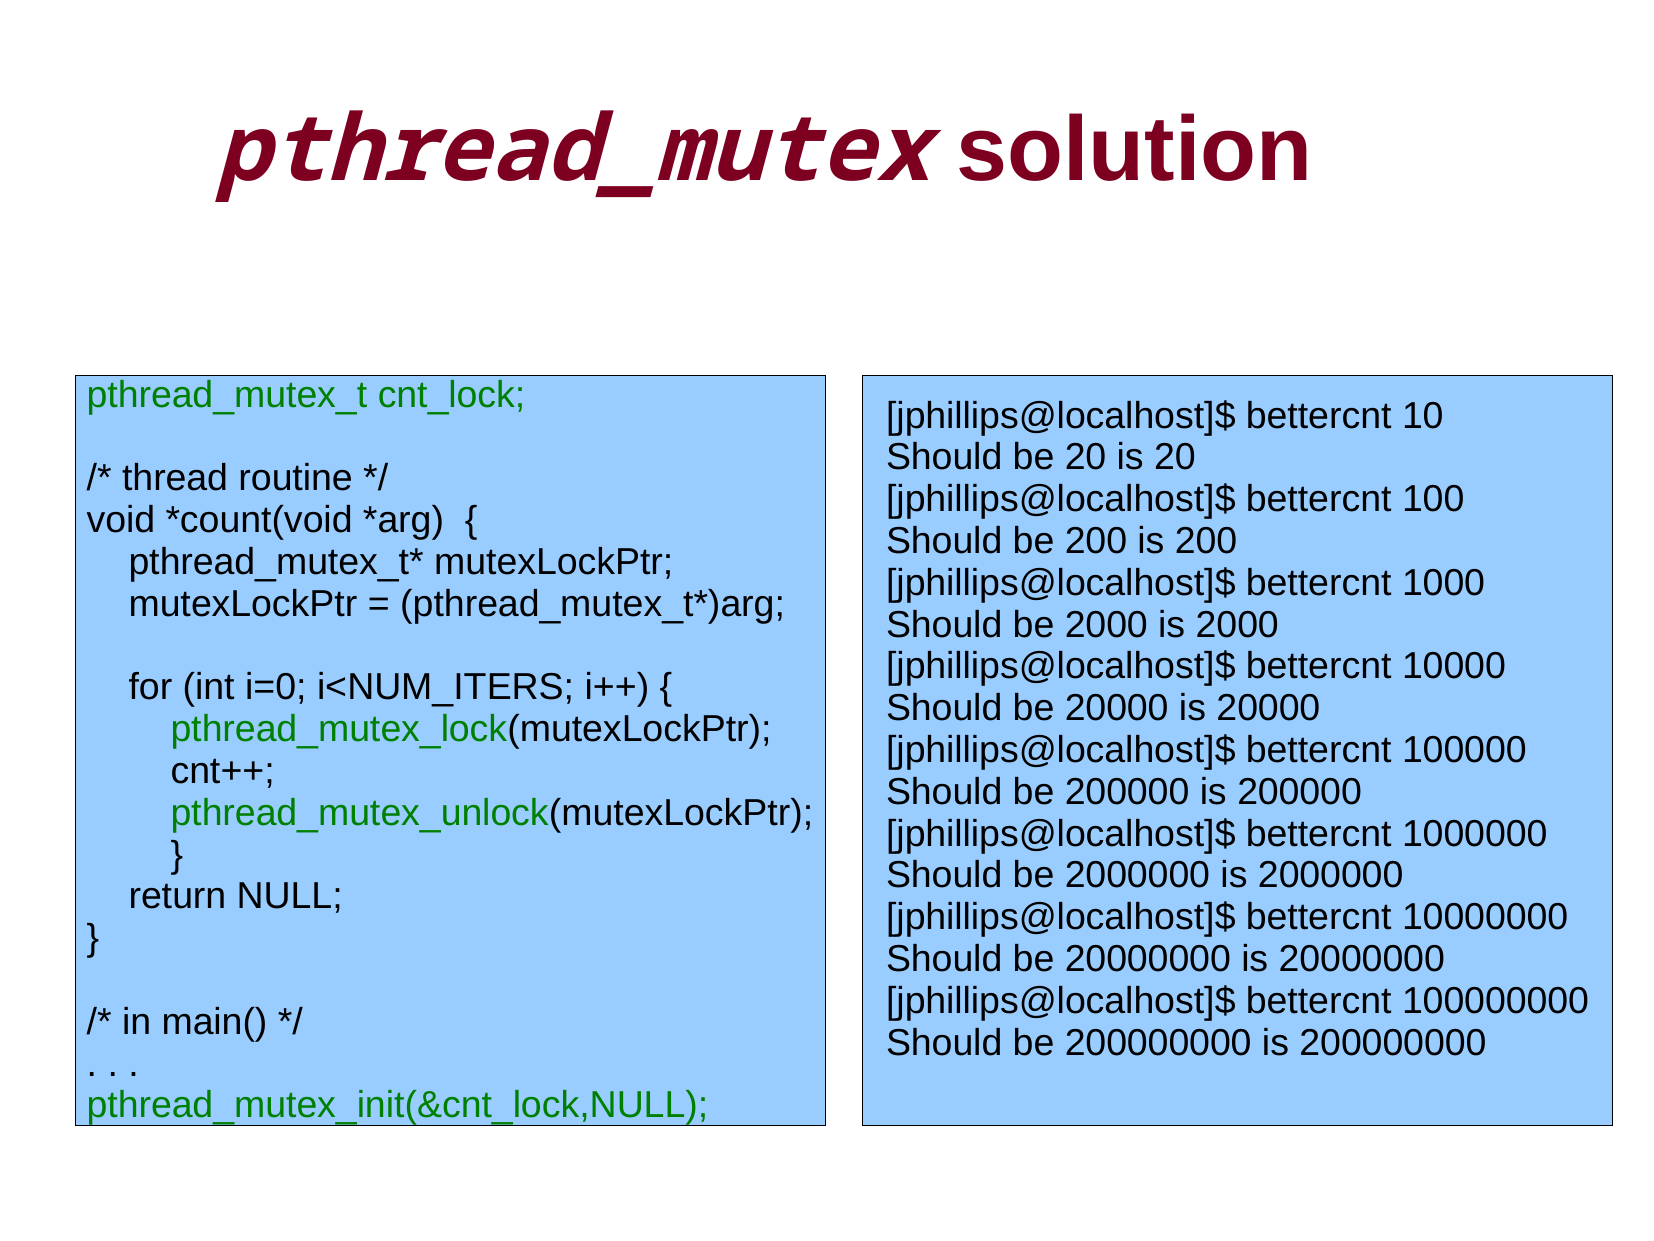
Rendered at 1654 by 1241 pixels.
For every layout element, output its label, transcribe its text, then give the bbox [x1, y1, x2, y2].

picture [0, 0, 1654, 1241]
title pthread_mutex solution [118, 48, 1411, 253]
text_box pthread_mutex_t cnt_lock; /* thread routine */ void *count(void *arg) { pthread_mutex_t* mutexLockPtr; mutexLockPtr = (pthread_mutex_t*)arg; for (int i=0; i<NUM_ITERS; i++) { pthread_mutex_lock(mutexLockPtr); cnt++; pthread_mutex_unlock(mutexLockPtr); } return NULL; } /* in main() */ . . . pthread_mutex_init(&cnt_lock,NULL); [75, 375, 826, 1126]
text_box [jphillips@localhost]$ bettercnt 10 Should be 20 is 20 [jphillips@localhost]$ bettercnt 100 Should be 200 is 200 [jphillips@localhost]$ bettercnt 1000 Should be 2000 is 2000 [jphillips@localhost]$ bettercnt 10000 Should be 20000 is 20000 [jphillips@localhost]$ bettercnt 100000 Should be 200000 is 200000 [jphillips@localhost]$ bettercnt 1000000 Should be 2000000 is 2000000 [jphillips@localhost]$ bettercnt 10000000 Should be 20000000 is 20000000 [jphillips@localhost]$ bettercnt 100000000 Should be 200000000 is 200000000 [862, 375, 1613, 1126]
